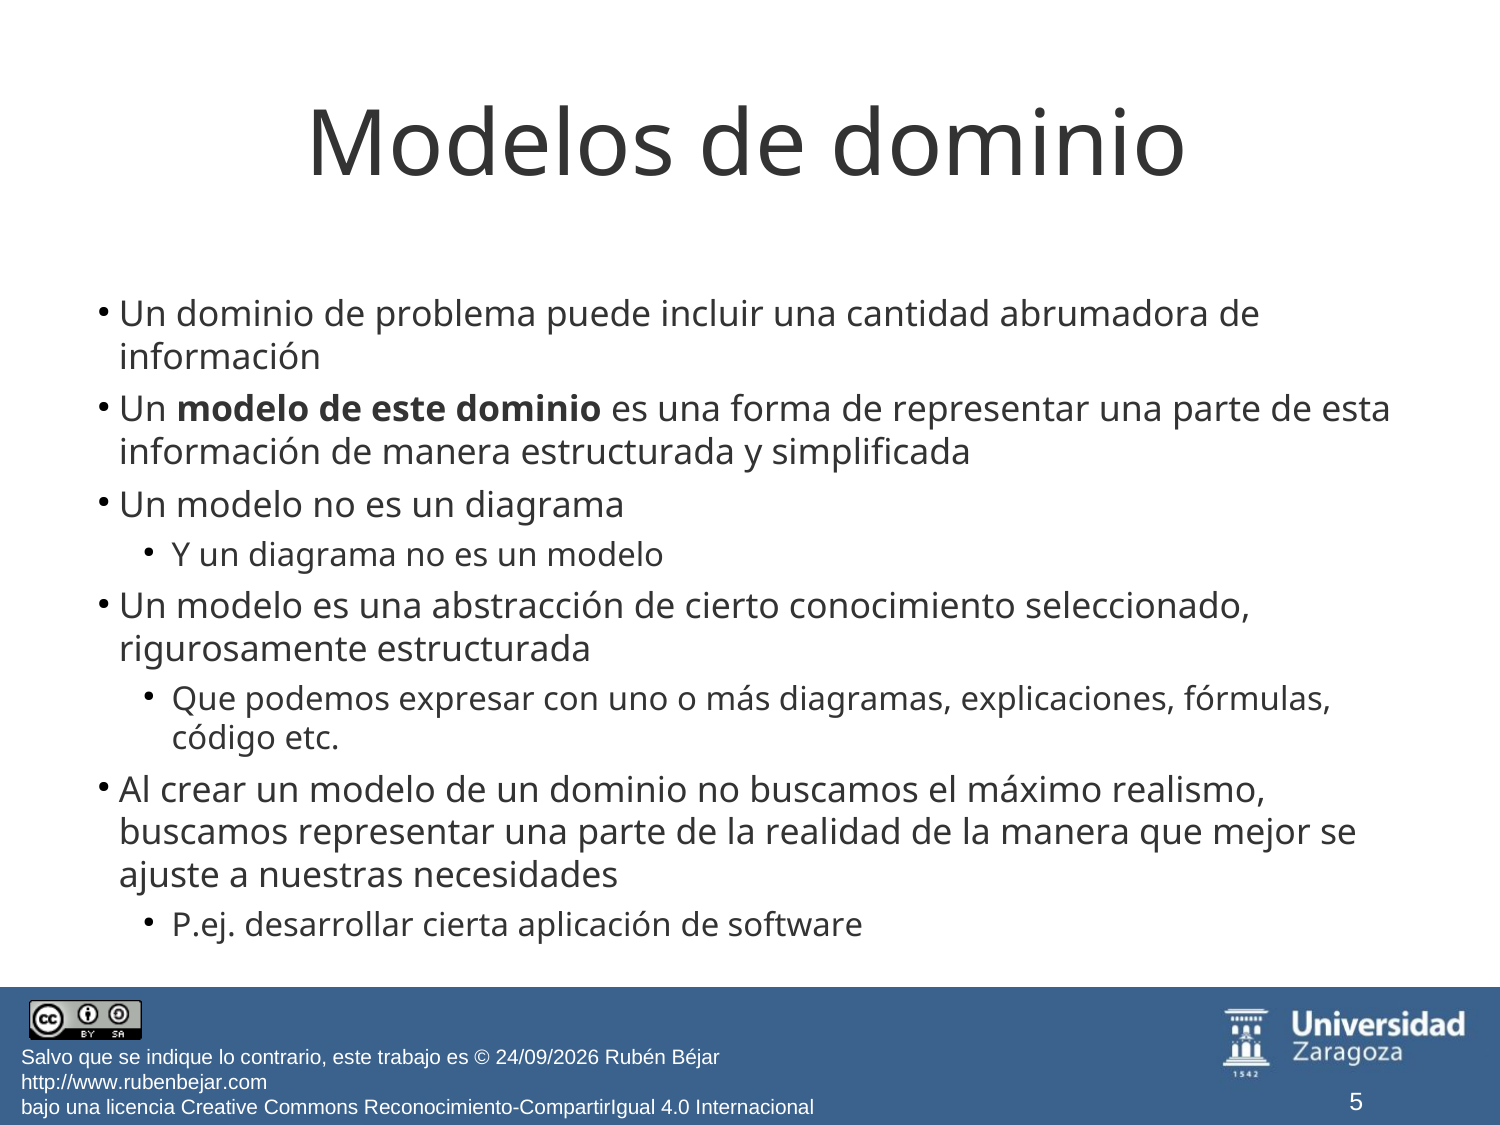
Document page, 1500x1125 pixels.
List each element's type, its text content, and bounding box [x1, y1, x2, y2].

title Modelos de dominio [74, 21, 1420, 257]
picture [0, 987, 1500, 1125]
list Un dominio de problema puede incluir una cantidad abrumadora de información Un modelo de este dominio es una forma de representar una parte de esta información de manera estructurada y simplificada Un modelo no es un diagrama Y un diagrama no es un modelo Un modelo es una abstracción de cierto conocimiento seleccionado, rigurosamente estructurada Que podemos expresar con uno o más diagramas, explicaciones, fórmulas, código etc. Al crear un modelo de un dominio no buscamos el máximo realismo, buscamos representar una parte de la realidad de la manera que mejor se ajuste a nuestras necesidades P.ej. desarrollar cierta aplicación de software [82, 283, 1418, 957]
